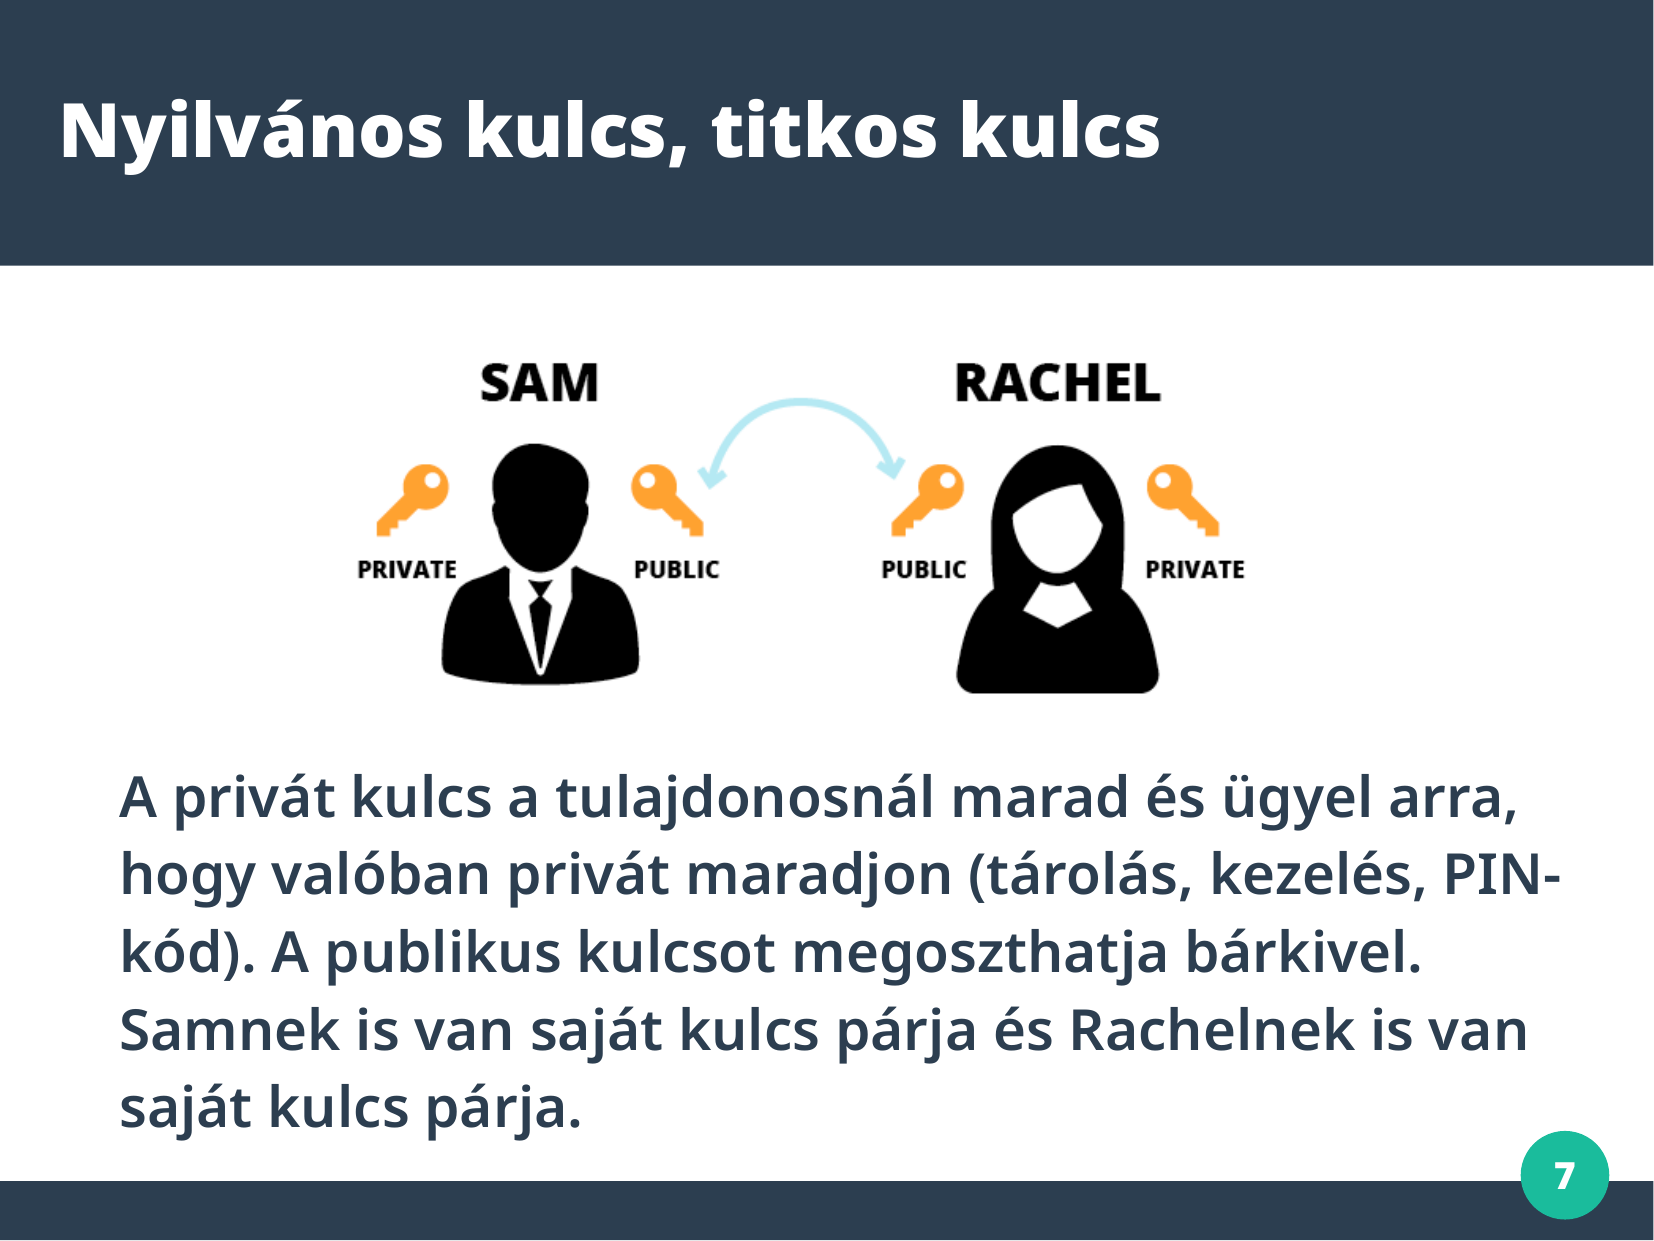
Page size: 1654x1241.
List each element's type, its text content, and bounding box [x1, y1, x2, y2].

list A privát kulcs a tulajdonosnál marad és ügyel arra, hogy valóban privát maradjon (tárolás, kezelés, PIN-kód). A publikus kulcsot megoszthatja bárkivel. Samnek is van saját kulcs párja és Rachelnek is van saját kulcs párja. [59, 756, 1595, 1151]
title Nyilvános kulcs, titkos kulcs [59, 49, 1595, 207]
picture [314, 324, 1340, 720]
